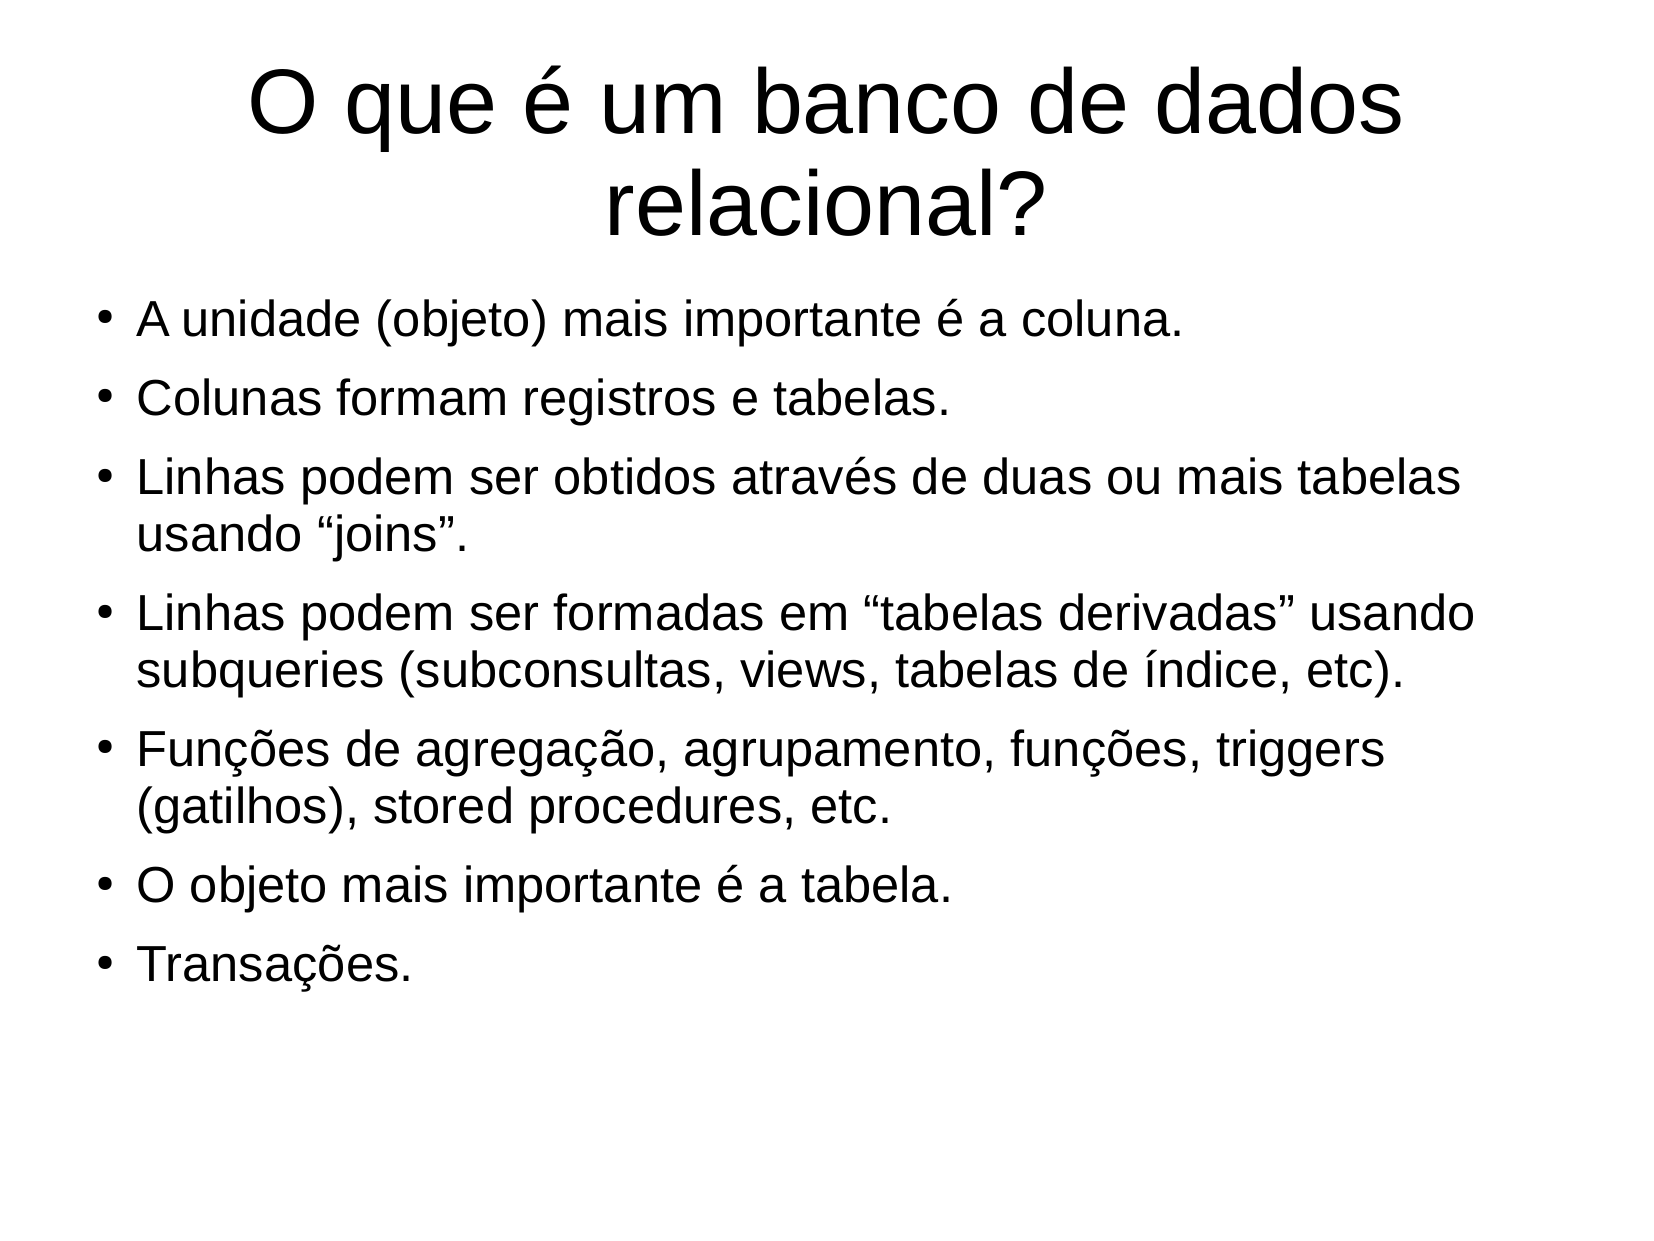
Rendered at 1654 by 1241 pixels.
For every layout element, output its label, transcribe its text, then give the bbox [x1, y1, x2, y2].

list A unidade (objeto) mais importante é a coluna. Colunas formam registros e tabelas. Linhas podem ser obtidos através de duas ou mais tabelas usando “joins”. Linhas podem ser formadas em “tabelas derivadas” usando subqueries (subconsultas, views, tabelas de índice, etc). Funções de agregação, agrupamento, funções, triggers (gatilhos), stored procedures, etc. O objeto mais importante é a tabela. Transações. [82, 290, 1538, 1010]
title O que é um banco de dados relacional? [82, 49, 1571, 257]
